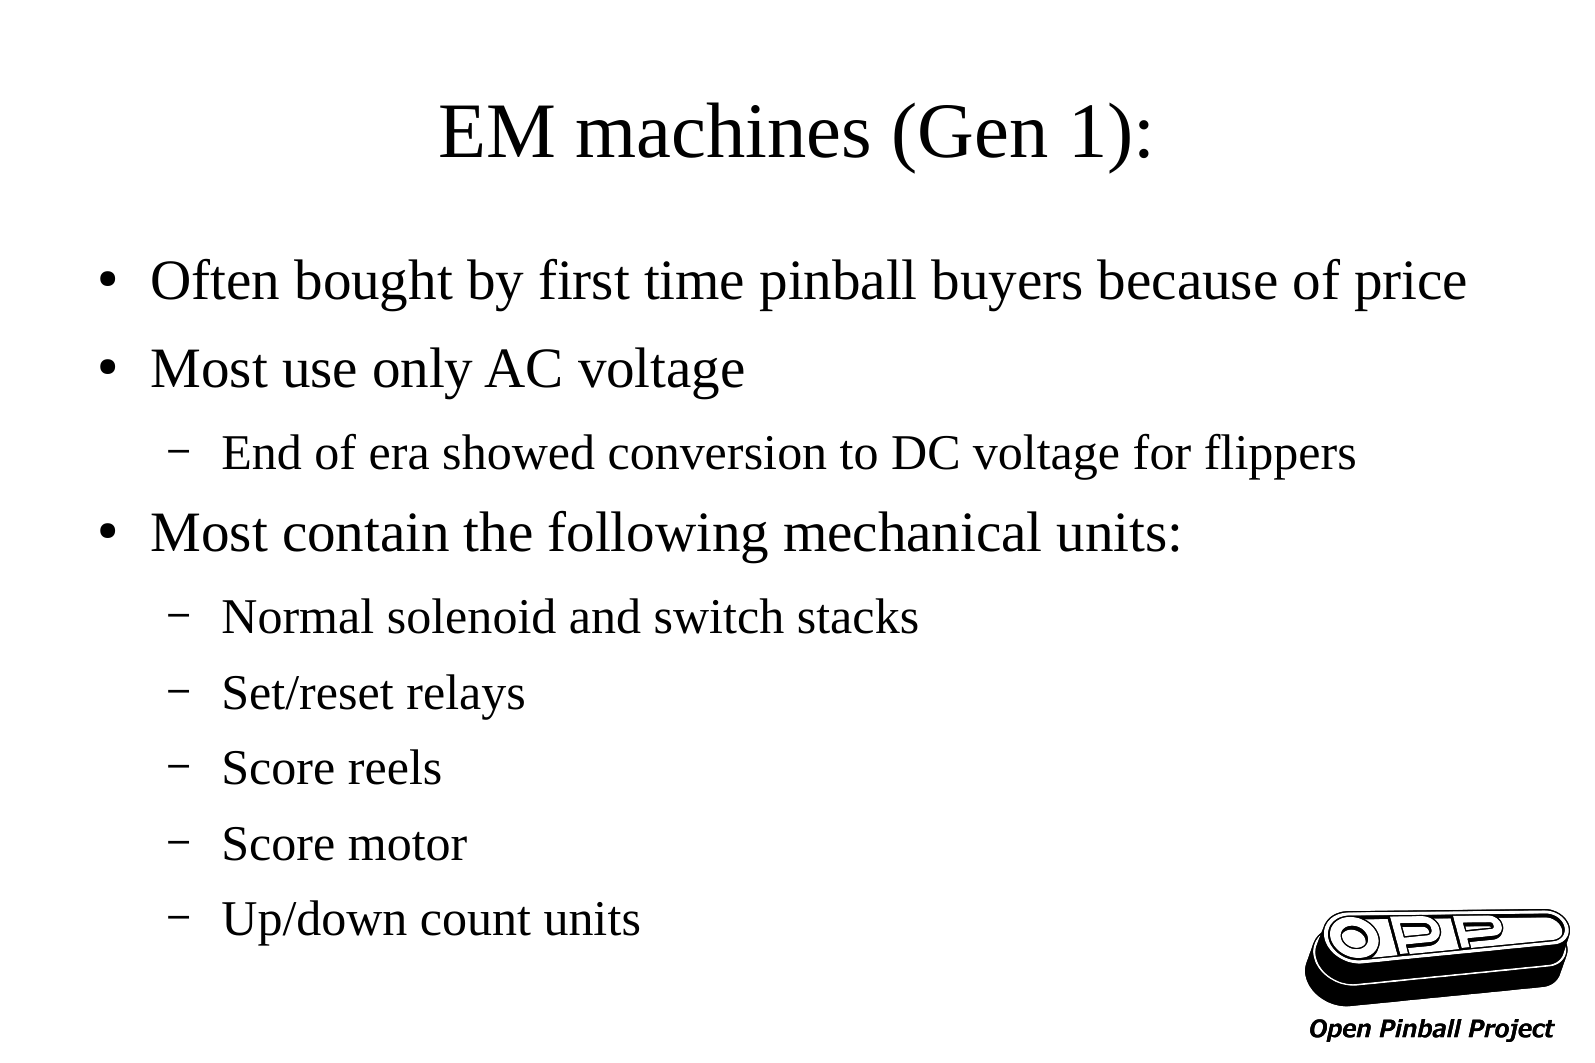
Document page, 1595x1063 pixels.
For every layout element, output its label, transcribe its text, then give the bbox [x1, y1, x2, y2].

title EM machines (Gen 1): [79, 42, 1515, 220]
picture [1305, 909, 1570, 1042]
list Often bought by first time pinball buyers because of price Most use only AC voltage End of era showed conversion to DC voltage for flippers Most contain the following mechanical units: Normal solenoid and switch stacks Set/reset relays Score reels Score motor Up/down count units [79, 248, 1515, 956]
